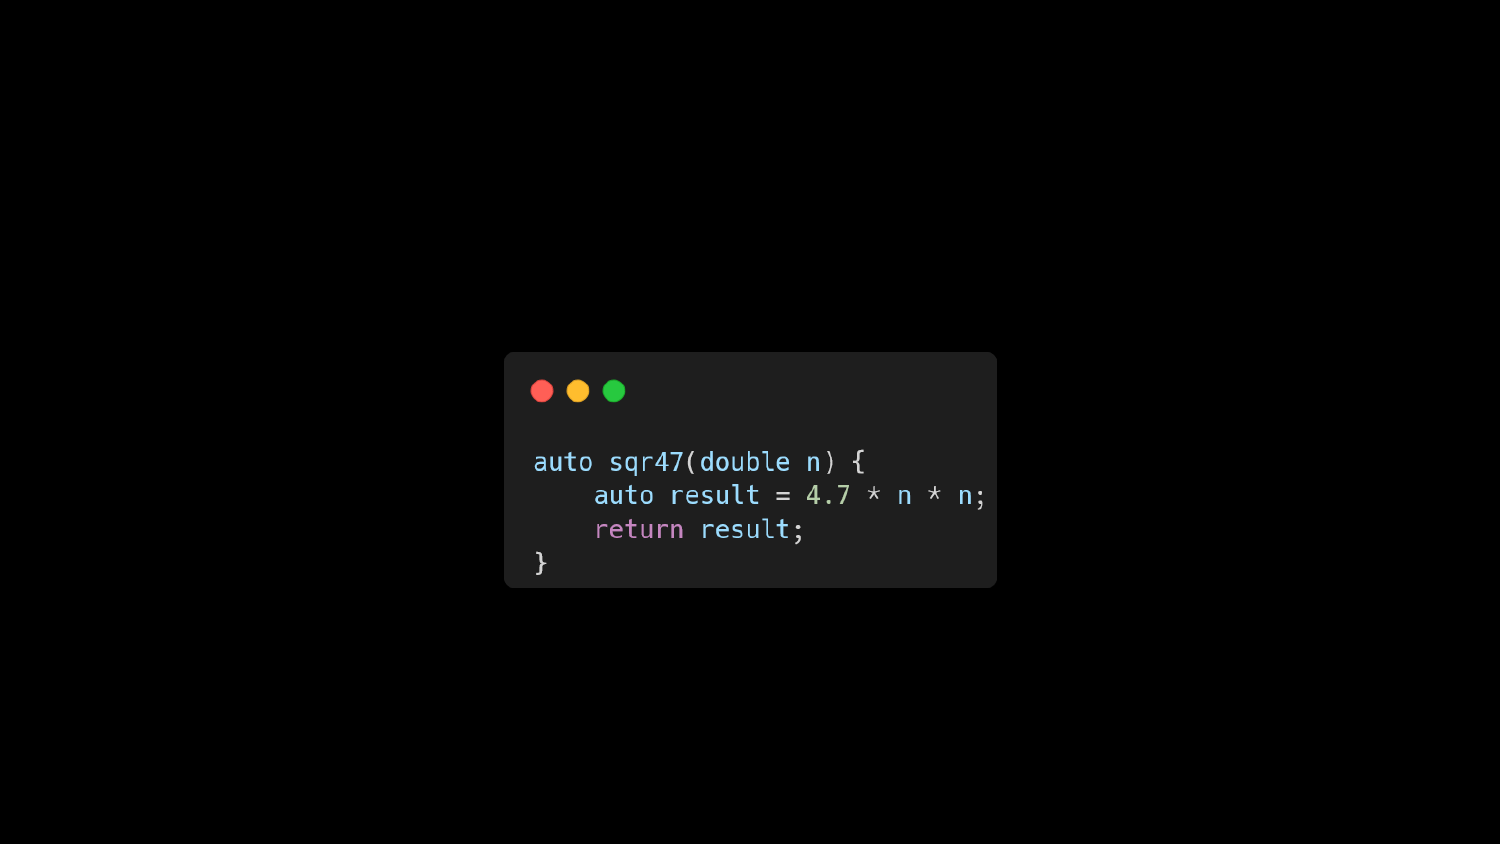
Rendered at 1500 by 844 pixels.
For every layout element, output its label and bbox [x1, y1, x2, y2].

picture [403, 251, 1097, 688]
